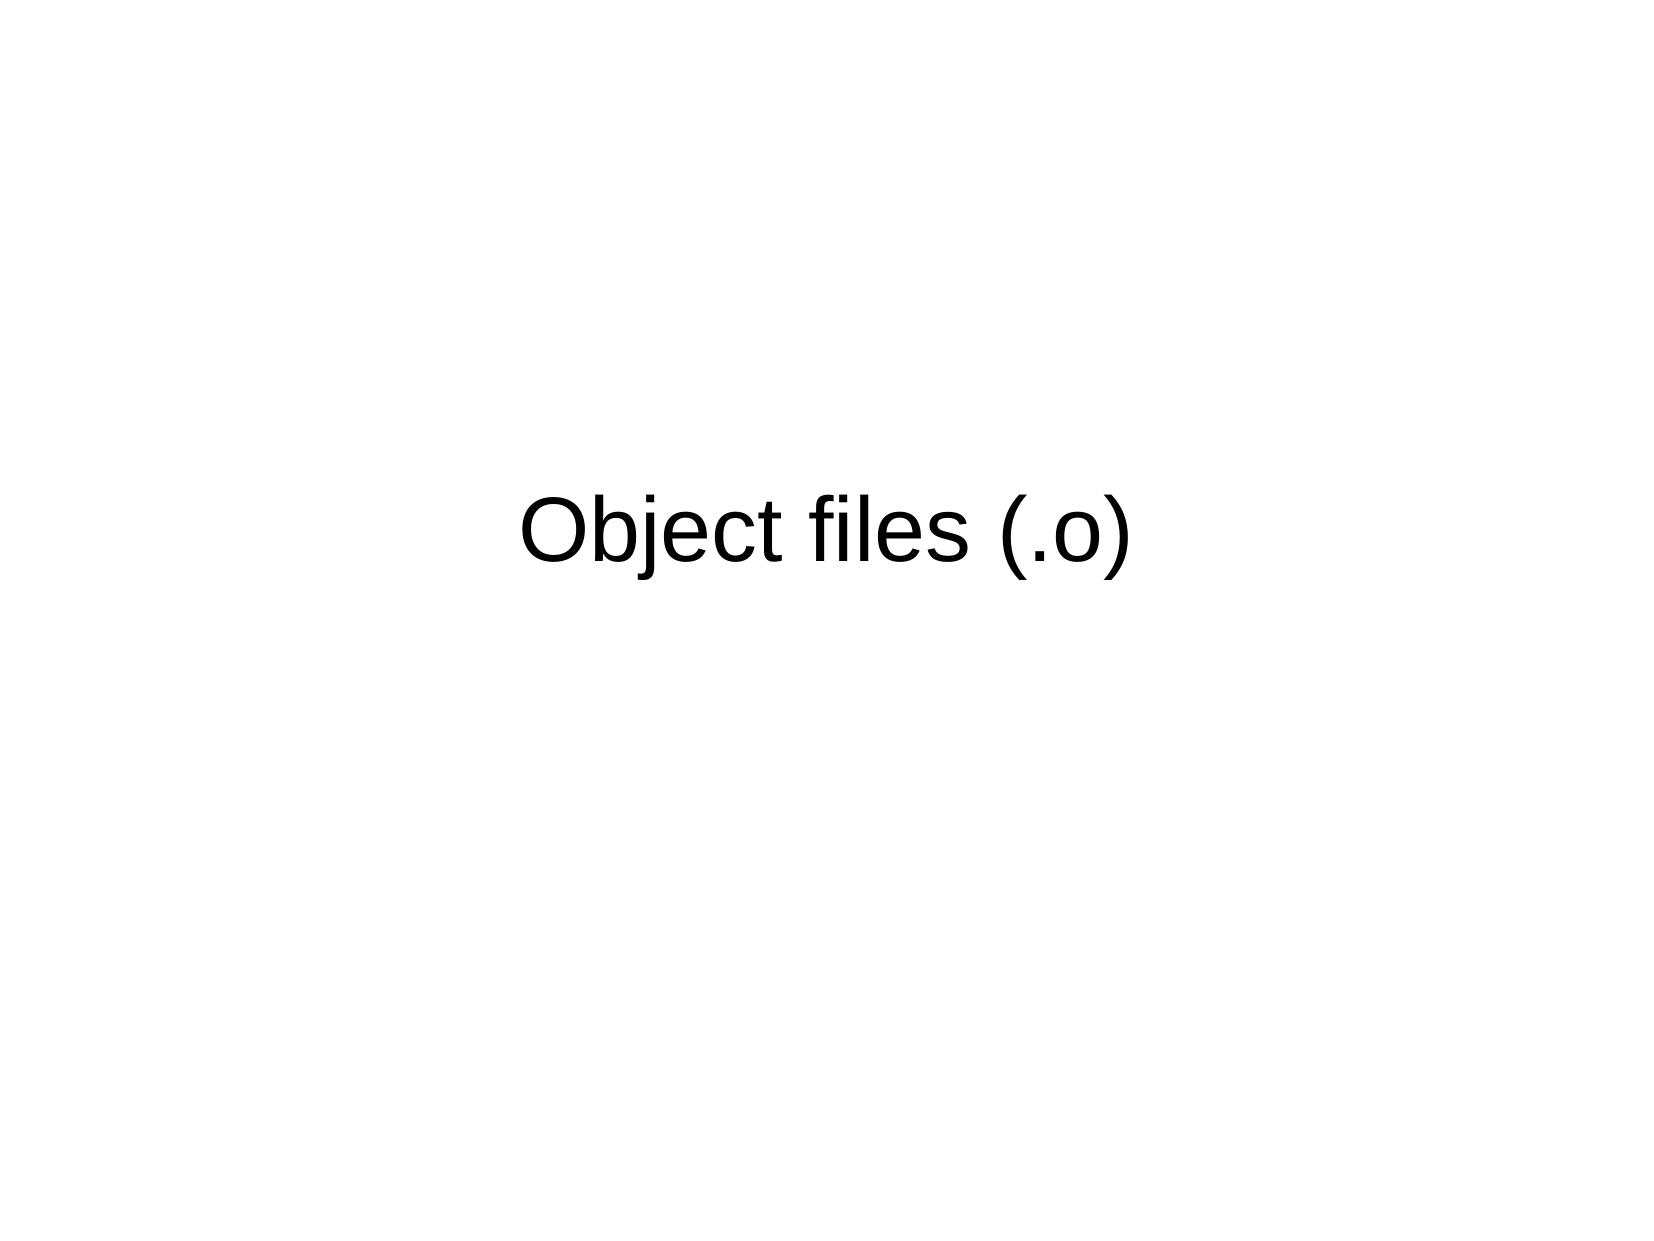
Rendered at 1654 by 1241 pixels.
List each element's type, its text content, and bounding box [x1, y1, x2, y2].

subtitle Object files (.o) [82, 49, 1571, 1010]
